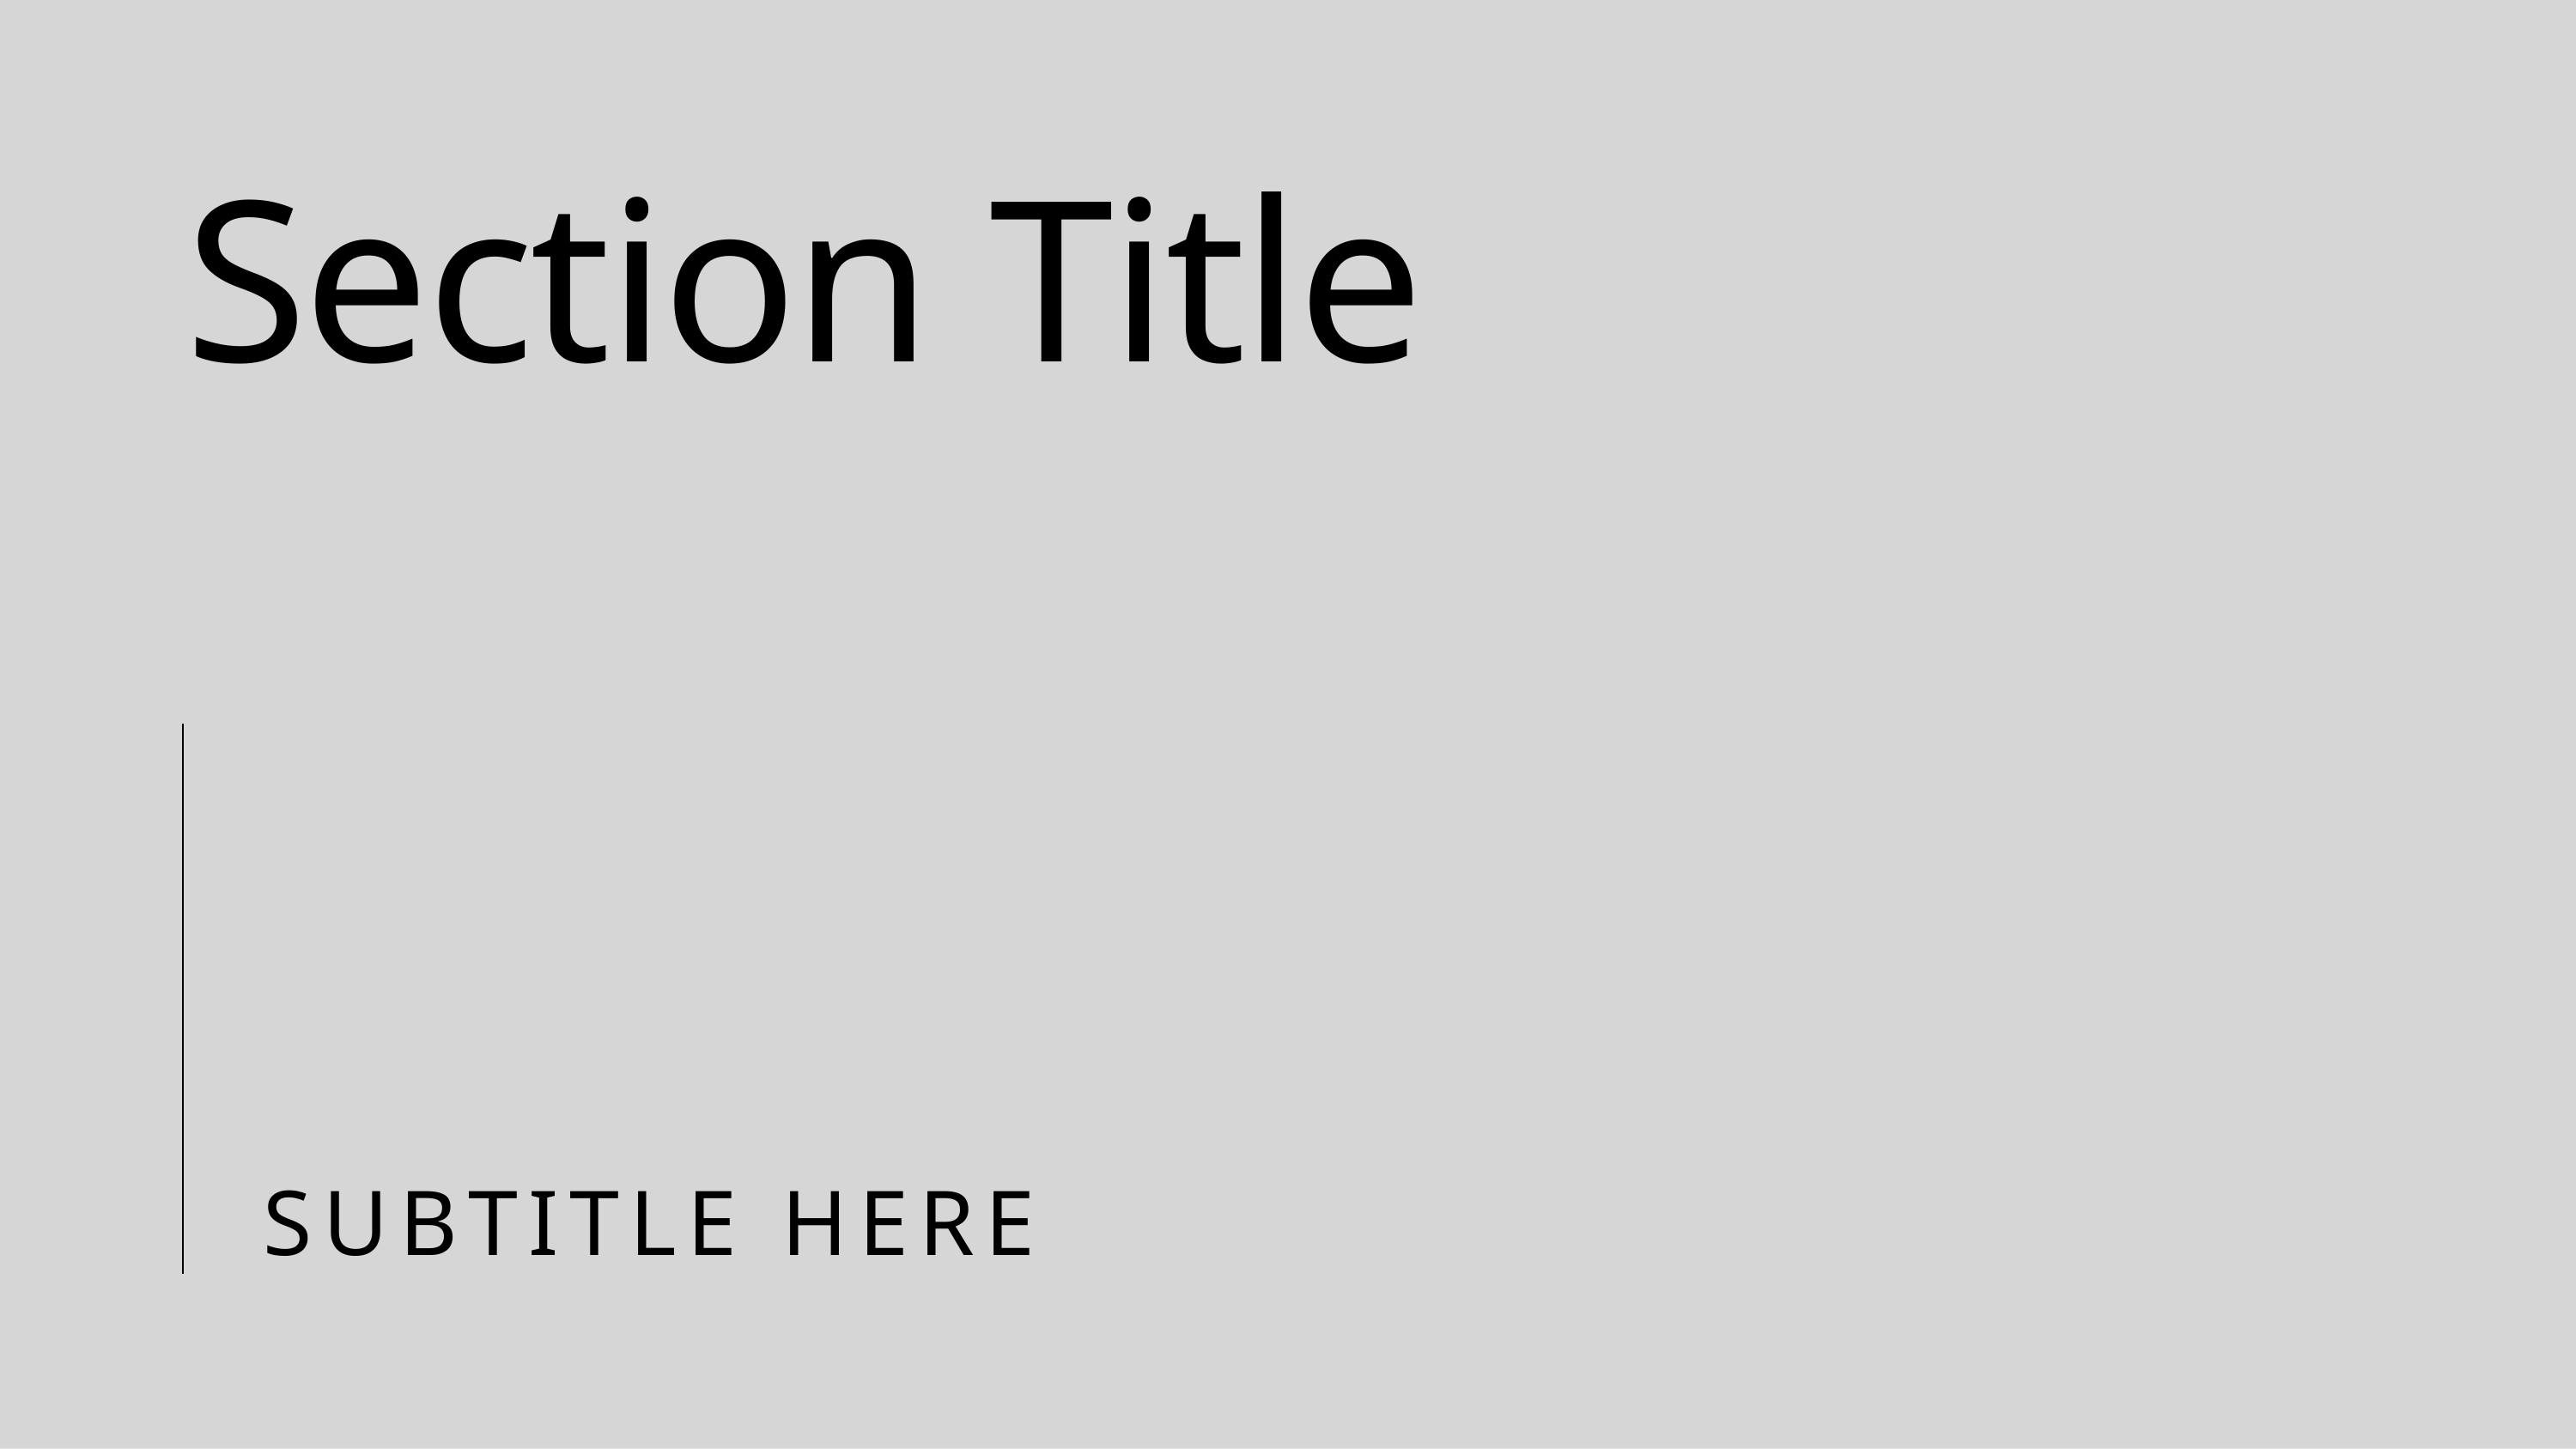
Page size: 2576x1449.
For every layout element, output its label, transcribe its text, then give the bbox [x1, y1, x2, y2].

title Section Title [182, 136, 2405, 408]
text_box SUBTITLE HERE [261, 1164, 1378, 1275]
